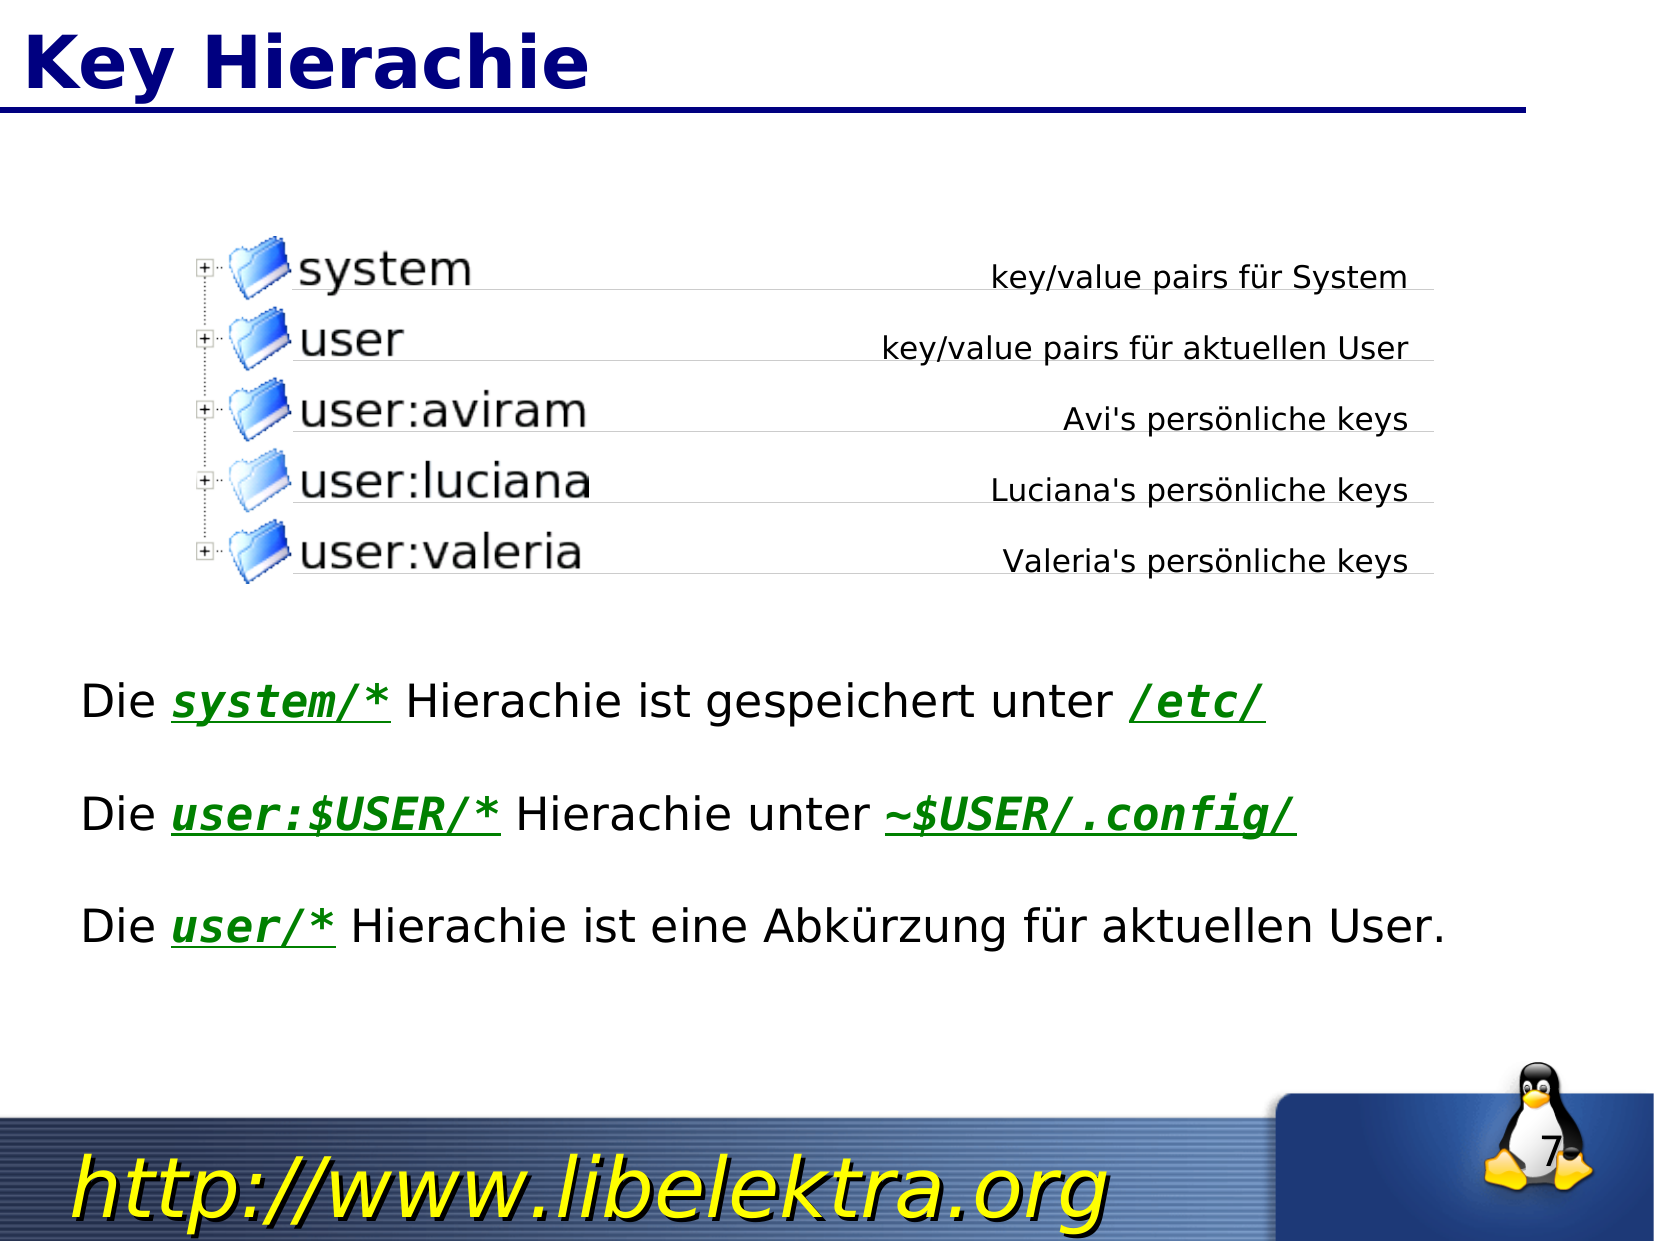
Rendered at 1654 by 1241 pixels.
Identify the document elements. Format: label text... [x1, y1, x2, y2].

text_box Valeria's persönliche keys [967, 541, 1410, 580]
text_box key/value pairs für aktuellen User [881, 329, 1410, 367]
text_box key/value pairs für System [990, 258, 1410, 296]
text_box Key Hierachie [22, 14, 1611, 111]
text_box Luciana's persönliche keys [990, 470, 1410, 509]
picture [0, 1061, 1654, 1241]
text_box Avi's persönliche keys [1004, 400, 1410, 438]
list Die system/* Hierachie ist gespeichert unter /etc/ Die user:$USER/* Hierachie unter ~$USER/.config/ Die user/* Hierachie ist eine Abkürzung für aktuellen User. [65, 663, 1568, 1077]
picture [196, 236, 589, 584]
text_box <Nummer> [1312, 1122, 1566, 1178]
